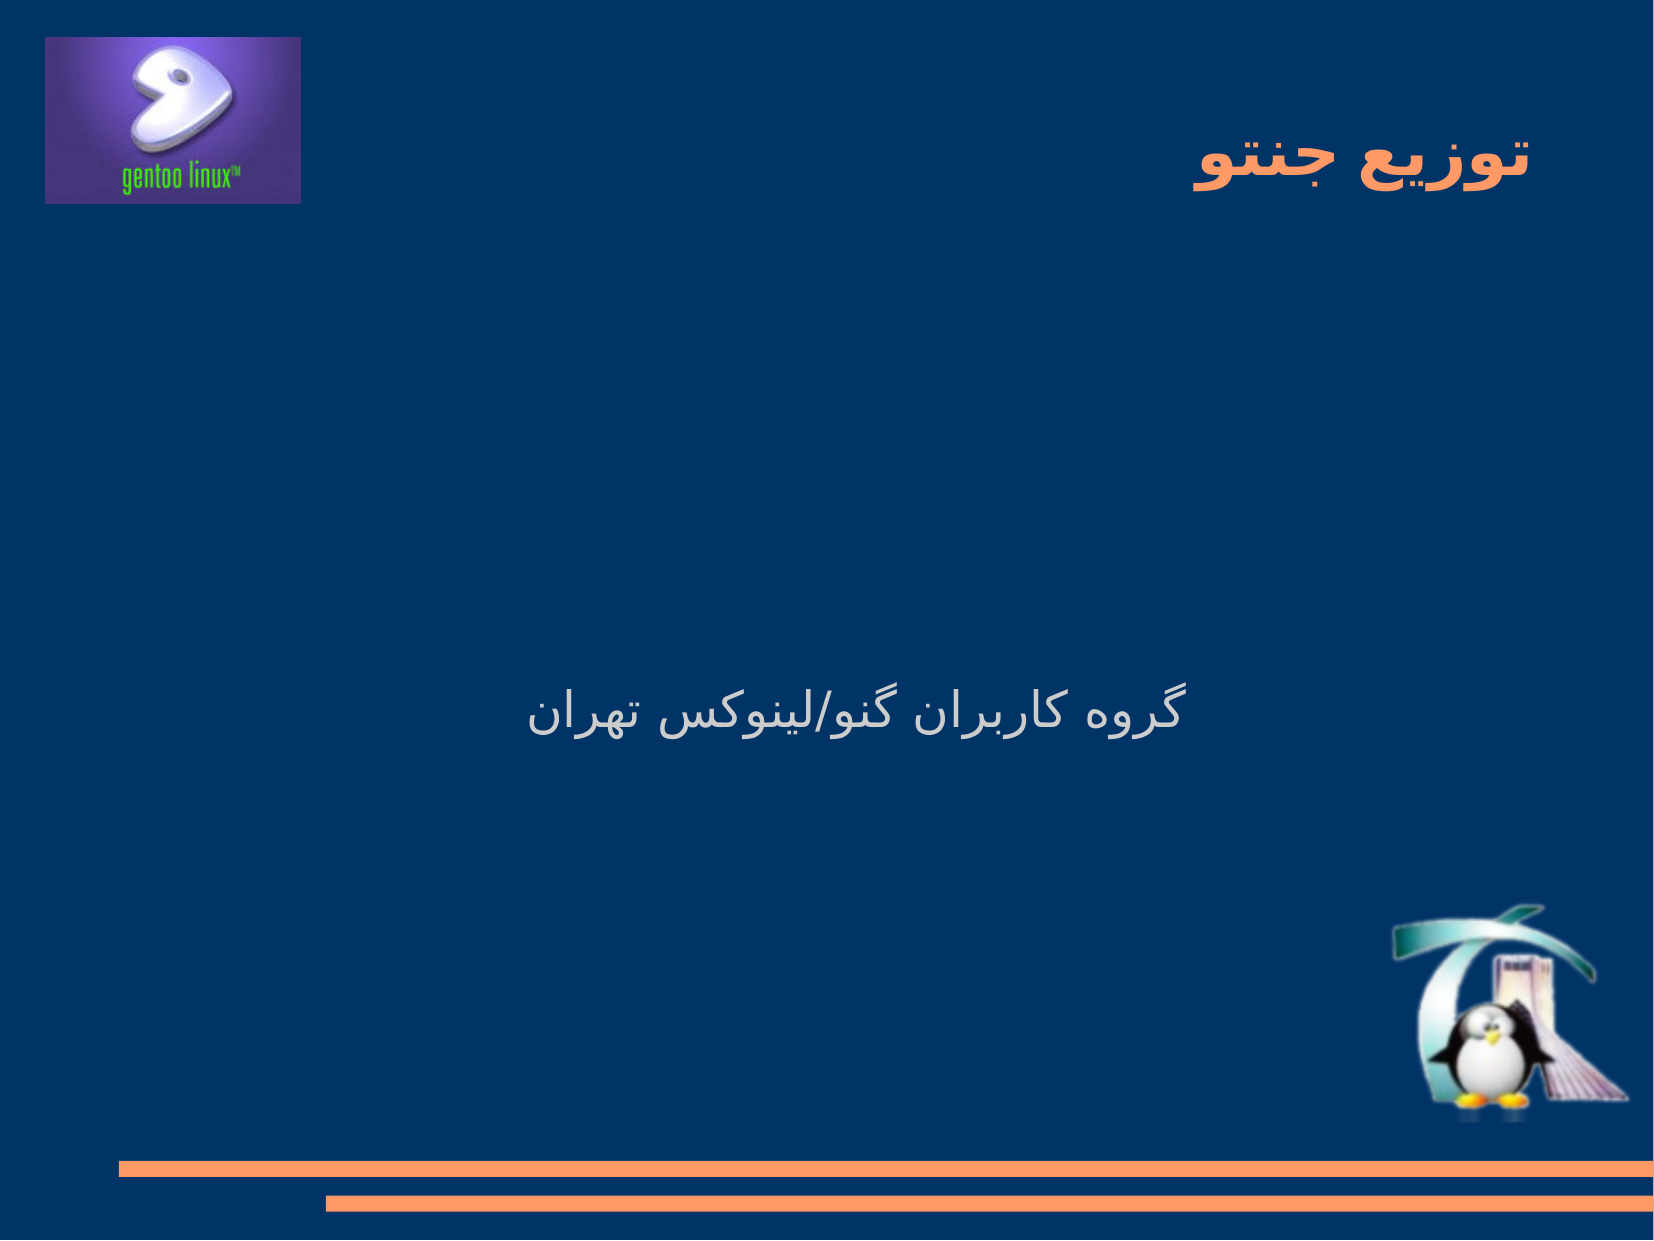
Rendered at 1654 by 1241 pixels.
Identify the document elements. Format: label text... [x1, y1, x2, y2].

picture [1387, 899, 1636, 1126]
picture [45, 37, 301, 204]
title توزیع جنتو [121, 46, 1534, 254]
subtitle گروه کاربران گنو/لینوکس تهران [178, 364, 1570, 1147]
